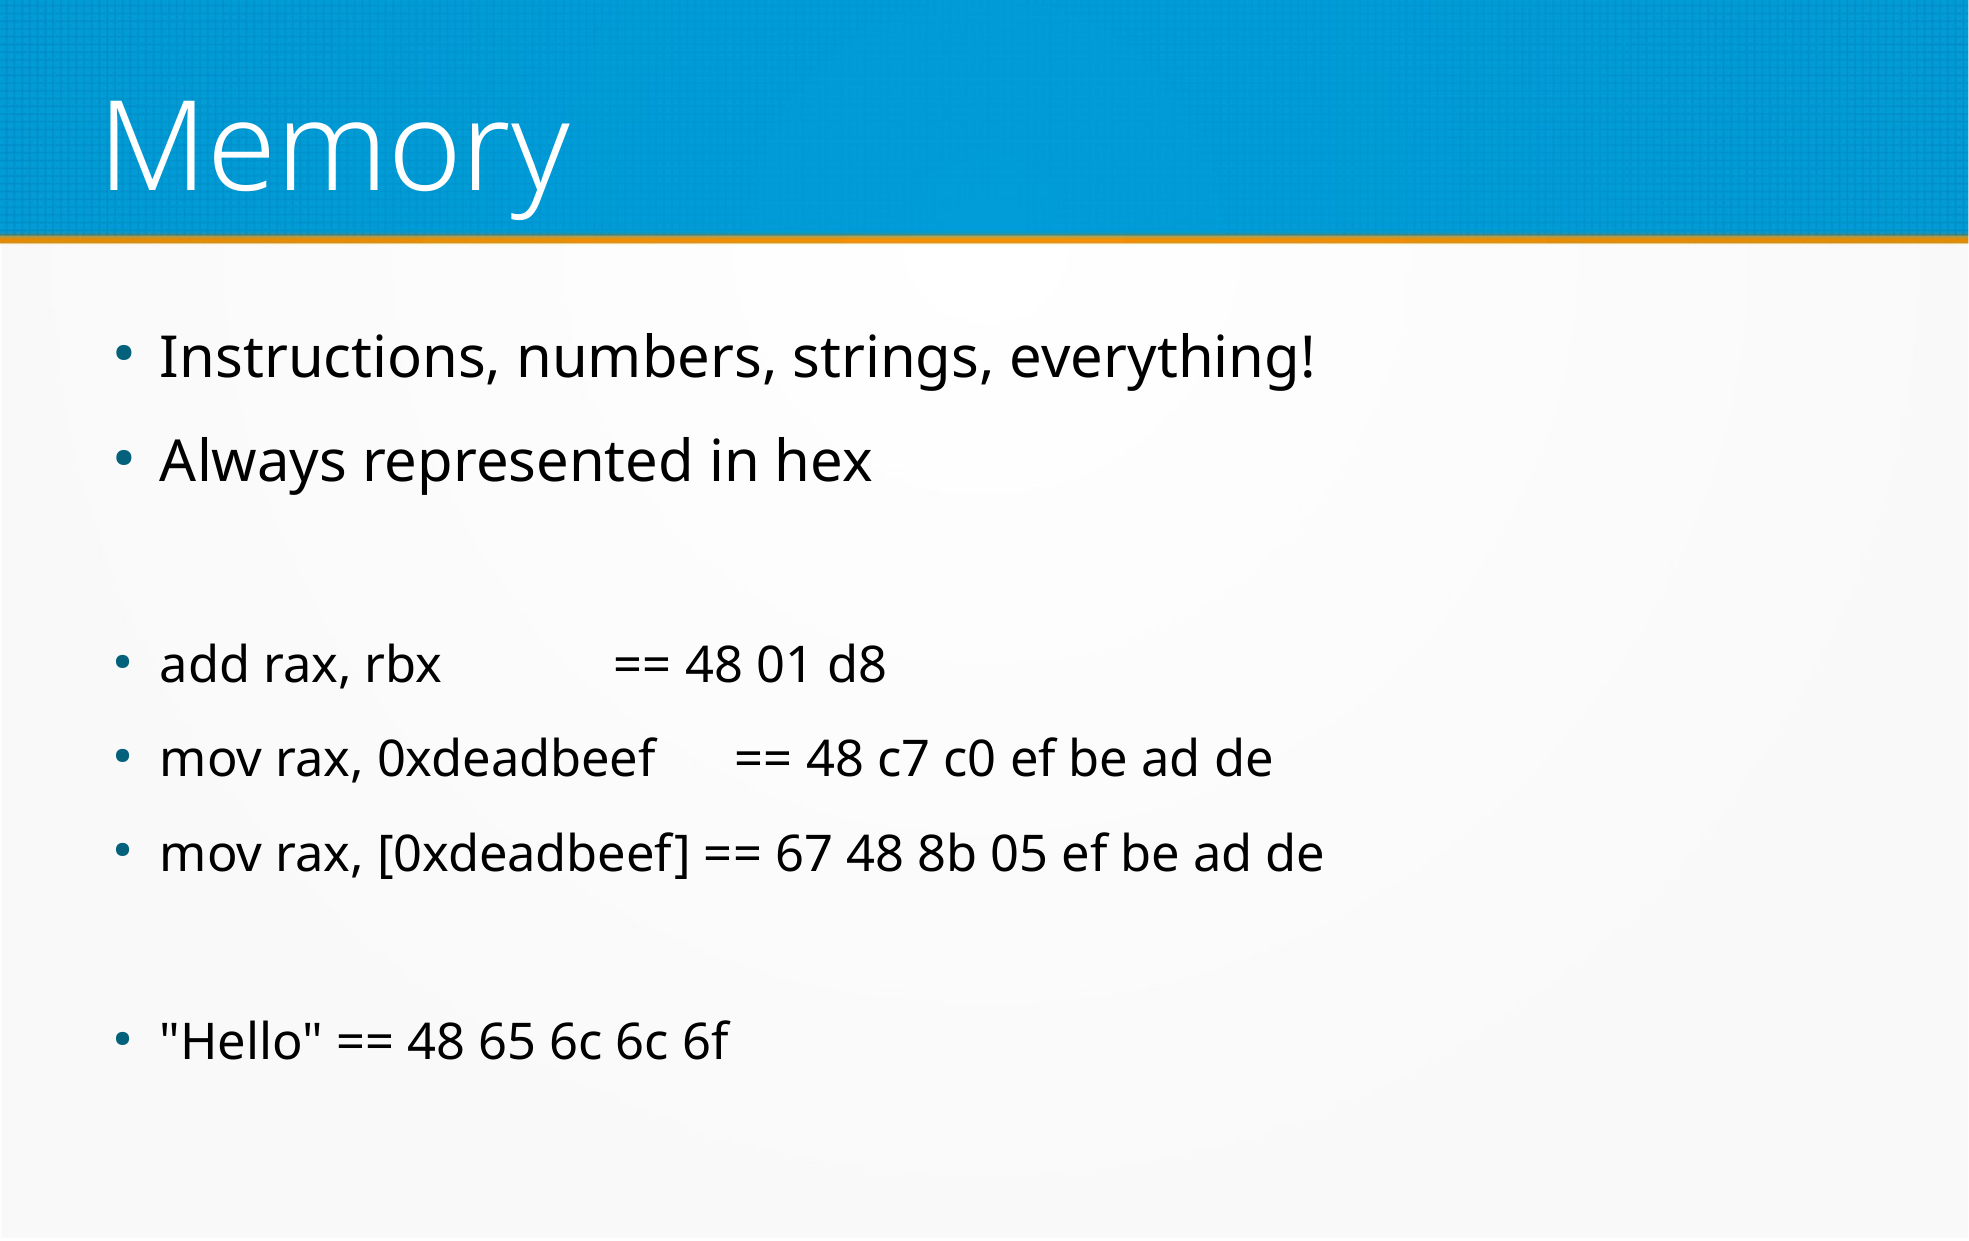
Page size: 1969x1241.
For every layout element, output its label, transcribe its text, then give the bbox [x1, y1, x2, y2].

title Memory [98, 19, 1870, 227]
list Instructions, numbers, strings, everything! Always represented in hex add rax, rbx == 48 01 d8 mov rax, 0xdeadbeef == 48 c7 c0 ef be ad de mov rax, [0xdeadbeef] == 67 48 8b 05 ef be ad de "Hello" == 48 65 6c 6c 6f [98, 315, 1861, 1081]
picture [0, 233, 1969, 1241]
